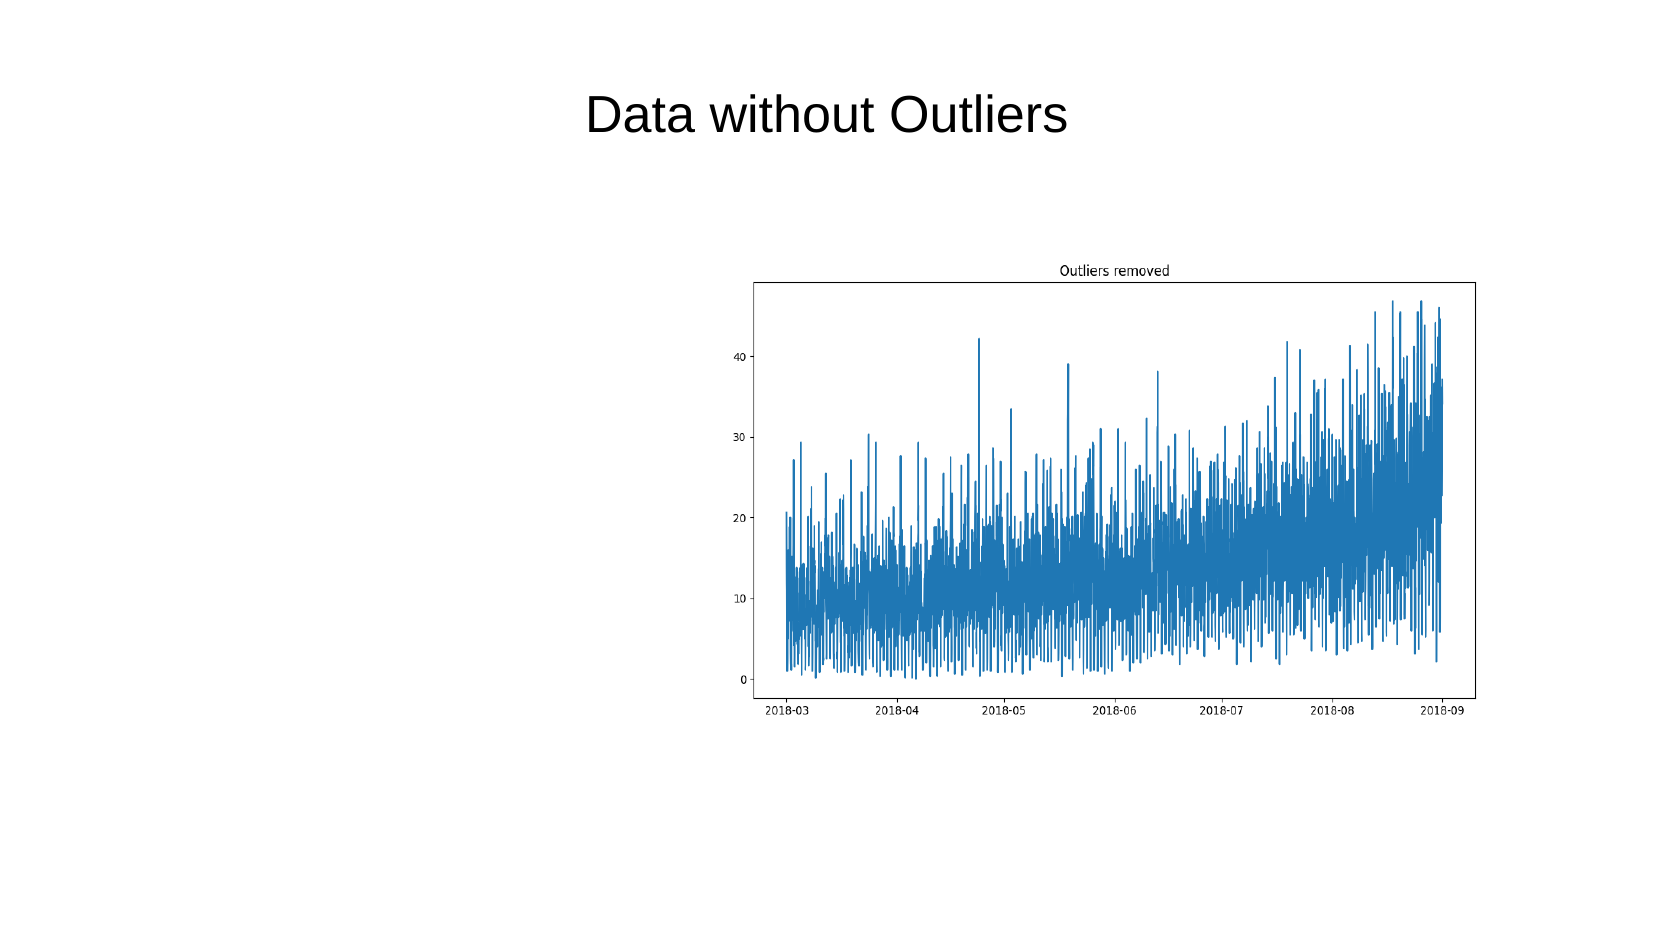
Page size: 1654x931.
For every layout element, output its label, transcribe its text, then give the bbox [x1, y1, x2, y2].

title Data without Outliers [82, 37, 1571, 193]
picture [637, 217, 1568, 758]
